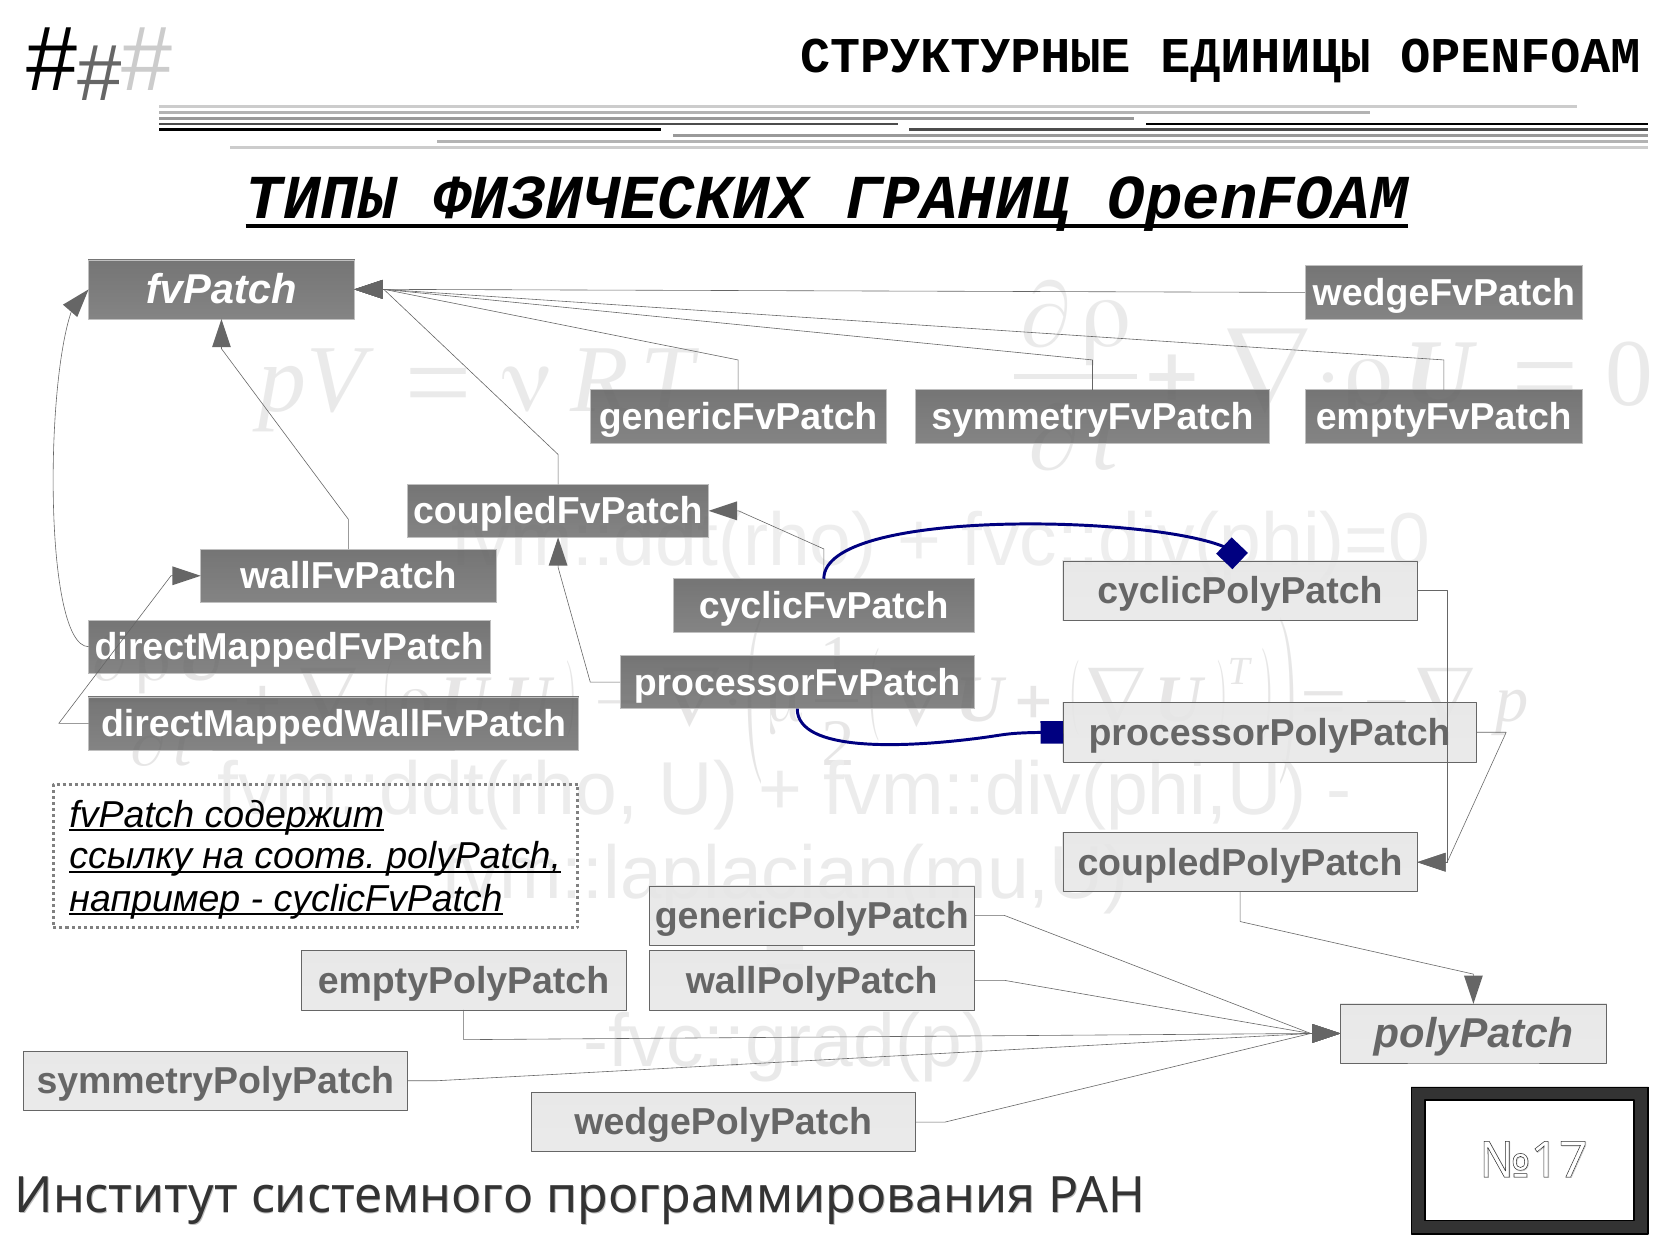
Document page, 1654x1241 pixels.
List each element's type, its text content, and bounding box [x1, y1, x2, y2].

text_box symmetryFvPatch [915, 389, 1270, 443]
text_box directMappedFvPatch [88, 620, 136, 674]
text_box symmetryPolyPatch [23, 1051, 408, 1111]
text_box wedgePolyPatch [531, 1092, 916, 1152]
text_box fvPatch содержит ссылку на соотв. polyPatch, например - cyclicFvPatch [53, 784, 578, 928]
text_box processorPolyPatch [1062, 702, 1447, 762]
title ТИПЫ ФИЗИЧЕСКИХ ГРАНИЦ OpenFOAM [0, 147, 1654, 257]
text_box directMappedFvPatch [98, 620, 491, 674]
text_box fvPatch [88, 259, 355, 319]
text_box coupledPolyPatch [1062, 832, 1418, 892]
text_box genericFvPatch [590, 389, 886, 443]
text_box coupledFvPatch [407, 484, 709, 538]
text_box wallFvPatch [200, 549, 497, 603]
text_box cyclicPolyPatch [1062, 561, 1418, 621]
text_box directMappedWallFvPatch [88, 696, 579, 751]
text_box wallPolyPatch [649, 950, 975, 1010]
text_box cyclicFvPatch [673, 578, 975, 632]
text_box emptyFvPatch [1305, 389, 1583, 443]
text_box processorFvPatch [620, 655, 975, 709]
text_box processorPolyPatch [1448, 702, 1477, 762]
text_box genericPolyPatch [649, 885, 975, 945]
text_box emptyPolyPatch [301, 950, 626, 1010]
text_box wedgeFvPatch [1305, 265, 1583, 319]
text_box polyPatch [1340, 1003, 1607, 1063]
